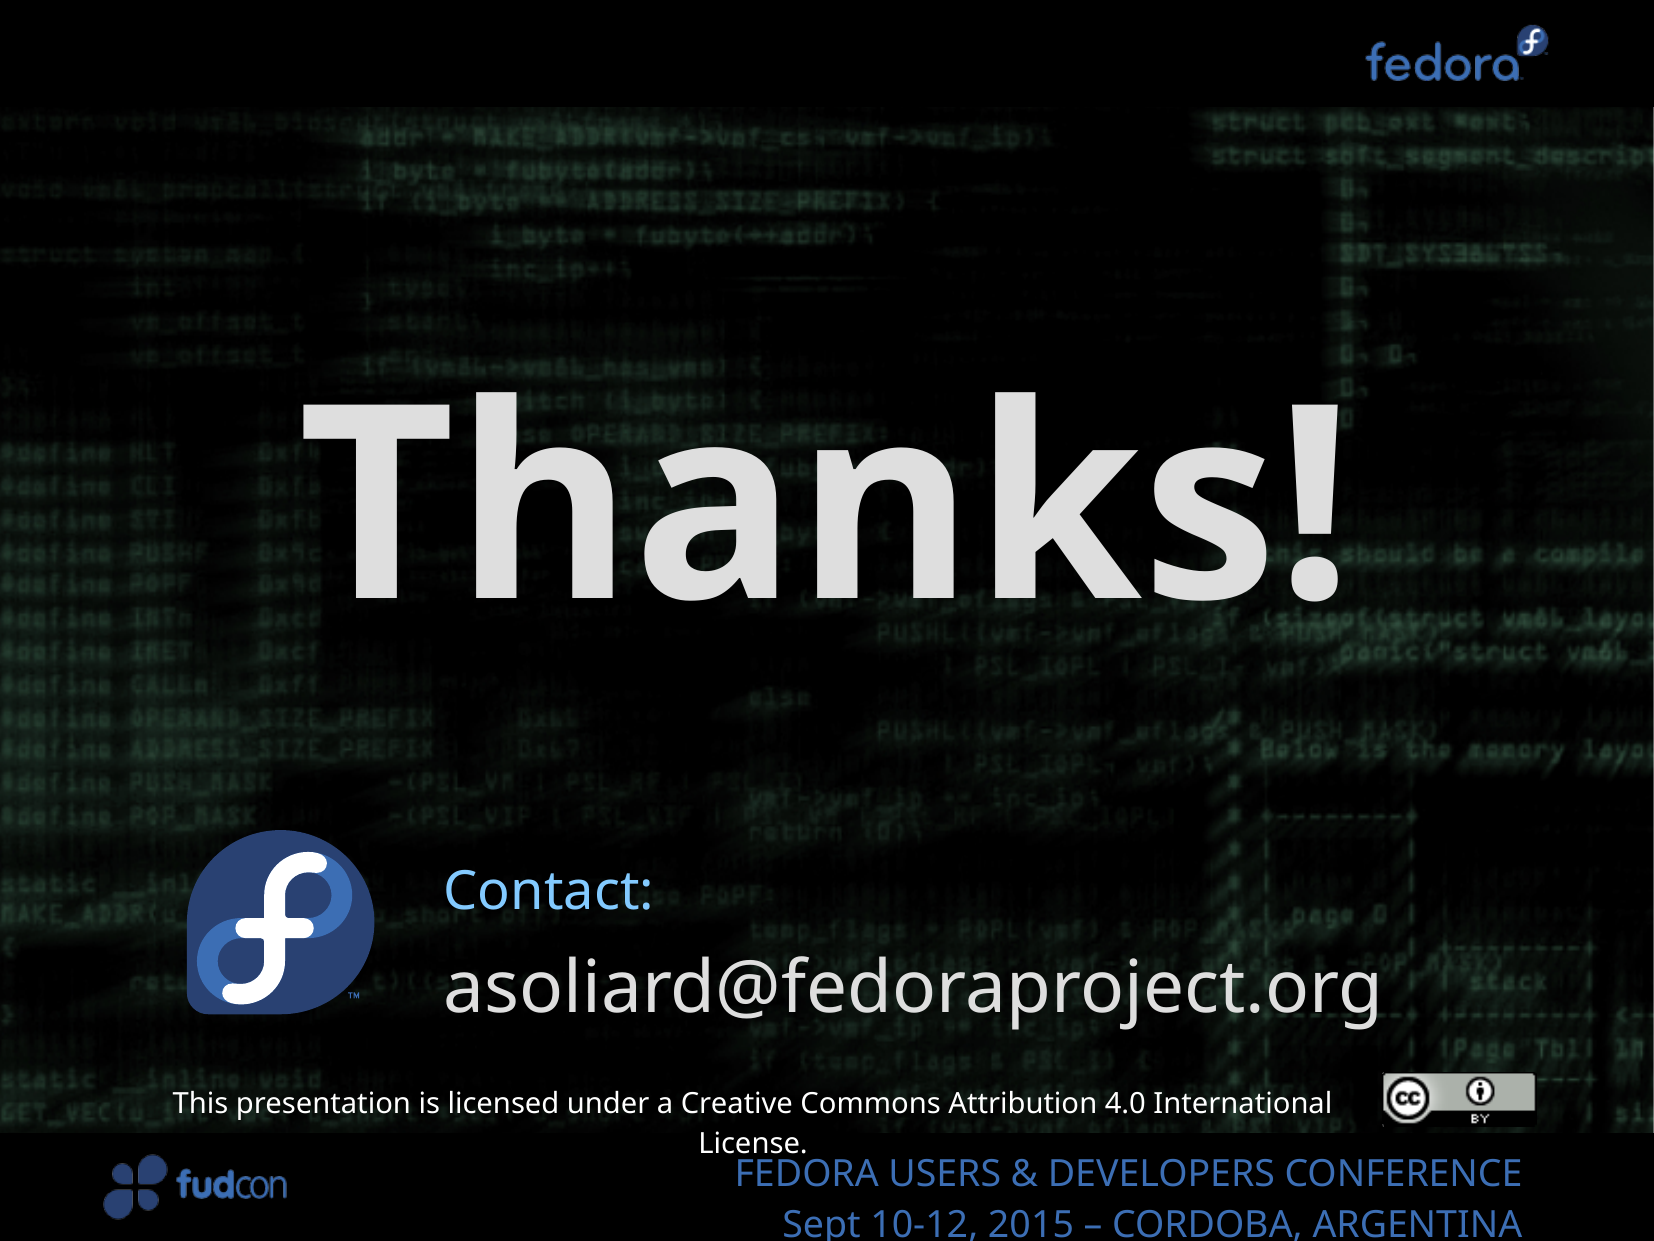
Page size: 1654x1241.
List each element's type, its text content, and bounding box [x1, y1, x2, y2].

text_box This presentation is licensed under a Creative Commons Attribution 4.0 International License. [117, 1075, 1389, 1130]
text_box Thanks! [64, 443, 1589, 797]
text_box asoliard@fedoraproject.org [429, 927, 1467, 1016]
picture [0, 0, 1654, 1241]
text_box Contact: [429, 844, 682, 923]
